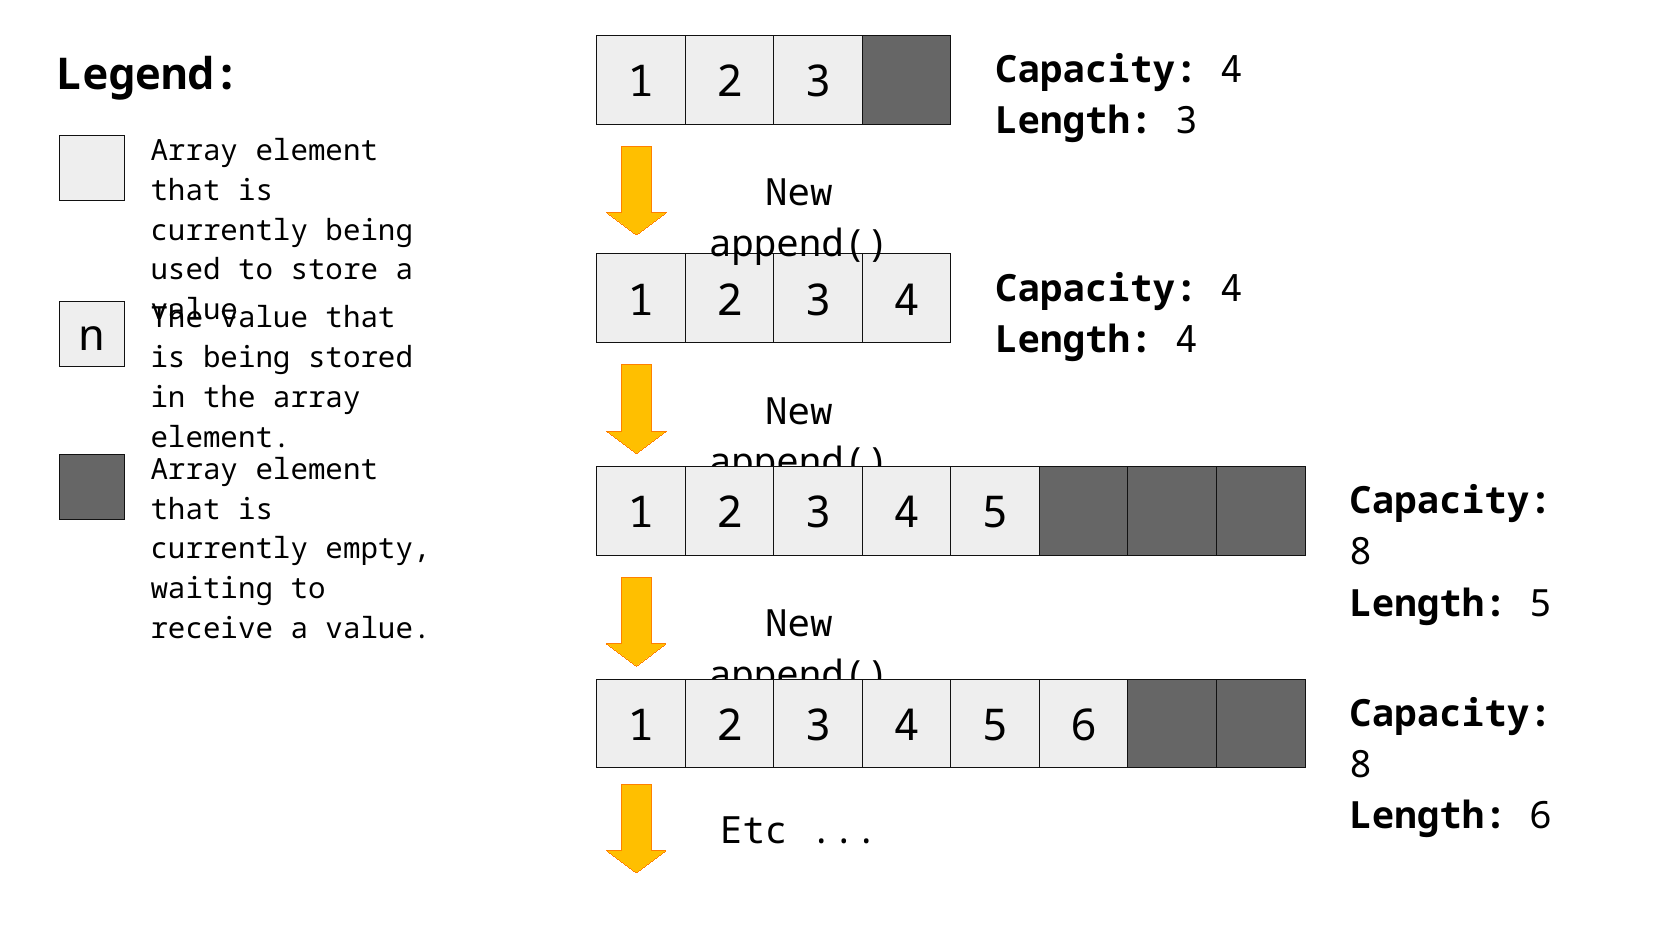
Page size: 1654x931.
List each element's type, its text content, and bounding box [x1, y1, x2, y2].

text_box 2 [685, 466, 773, 556]
text_box 2 [685, 253, 773, 343]
text_box 4 [862, 466, 950, 556]
text_box Capacity: 8 Length: 6 [1334, 679, 1607, 773]
text_box [606, 577, 666, 667]
text_box 6 [1039, 679, 1127, 768]
text_box 1 [596, 253, 685, 343]
text_box 5 [950, 466, 1039, 556]
text_box [59, 454, 125, 520]
text_box Capacity: 4 Length: 4 [980, 253, 1306, 348]
text_box Capacity: 4 Length: 3 [980, 35, 1306, 130]
text_box The value that is being stored in the array element. [135, 289, 461, 438]
text_box 3 [773, 35, 862, 125]
text_box [59, 135, 125, 201]
text_box 1 [596, 466, 685, 556]
text_box 4 [862, 253, 951, 343]
text_box 1 [596, 35, 685, 125]
text_box 5 [950, 679, 1039, 768]
text_box 4 [862, 679, 950, 768]
text_box 3 [773, 253, 862, 343]
text_box 1 [596, 679, 685, 768]
text_box New append() [665, 589, 932, 644]
text_box New append() [666, 158, 932, 213]
text_box [606, 784, 666, 873]
text_box 3 [773, 466, 862, 556]
text_box [862, 35, 951, 125]
text_box Capacity: 8 Length: 5 [1334, 466, 1607, 561]
text_box n [59, 301, 125, 367]
text_box Etc ... [665, 796, 932, 851]
text_box [606, 146, 667, 235]
text_box 2 [685, 35, 773, 125]
text_box 2 [685, 679, 773, 768]
text_box New append() [666, 376, 932, 432]
text_box 3 [773, 679, 862, 768]
text_box Array element that is currently empty, waiting to receive a value. [135, 440, 461, 579]
text_box Legend: [41, 35, 302, 97]
text_box [606, 364, 667, 454]
text_box [1039, 466, 1306, 556]
text_box [1127, 679, 1306, 768]
text_box Array element that is currently being used to store a value [135, 121, 461, 260]
